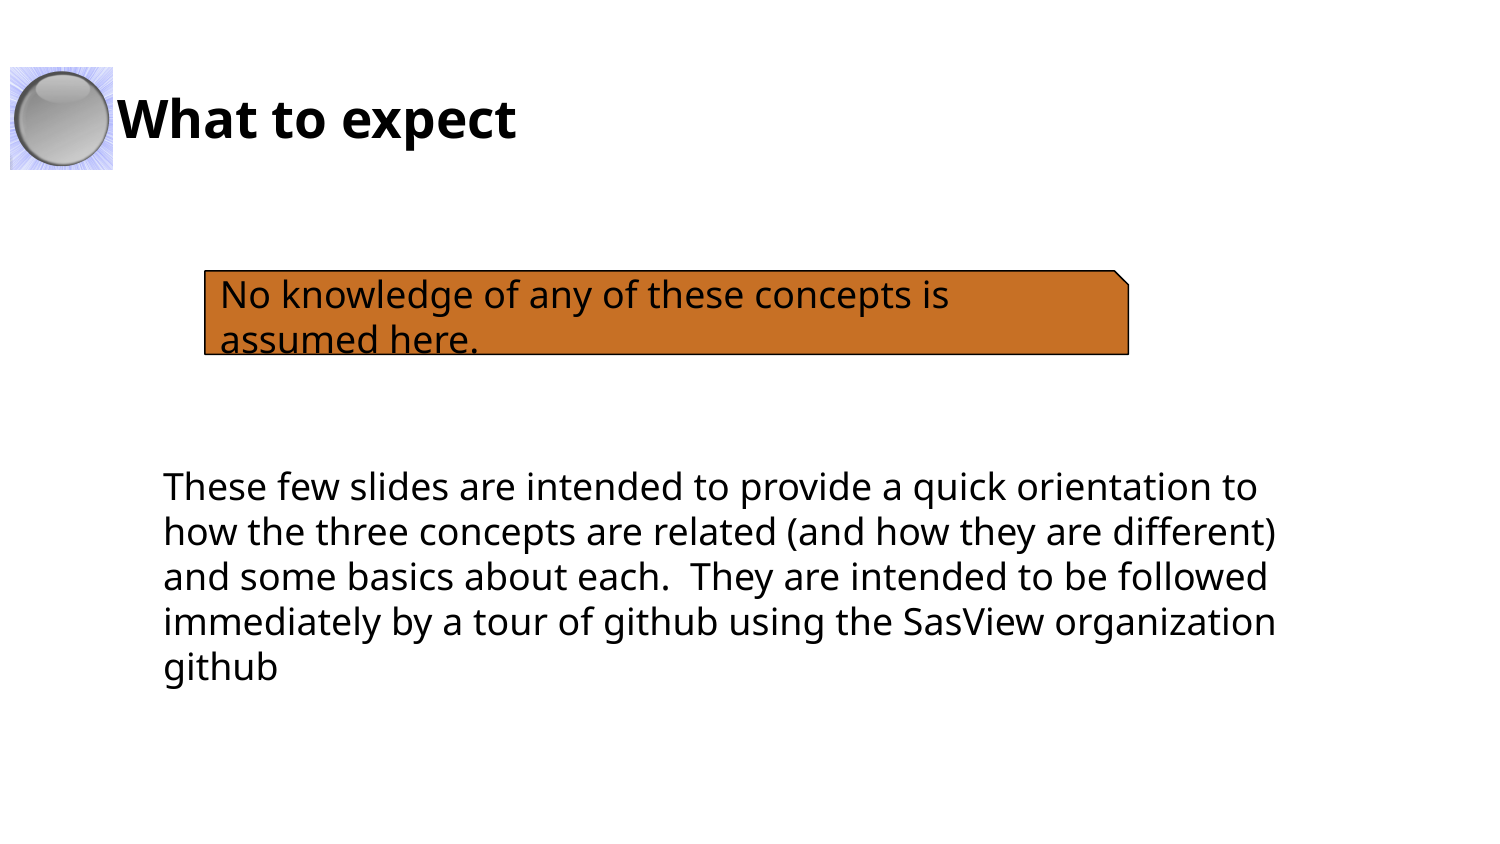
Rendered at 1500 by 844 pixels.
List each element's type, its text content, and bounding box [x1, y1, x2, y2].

title What to expect [102, 67, 1500, 170]
text_box These few slides are intended to provide a quick orientation to how the three concepts are related (and how they are different) and some basics about each. They are intended to be followed immediately by a tour of github using the SasView organization github [148, 448, 1352, 704]
text_box No knowledge of any of these concepts is assumed here. [204, 270, 1129, 355]
picture [10, 67, 102, 170]
